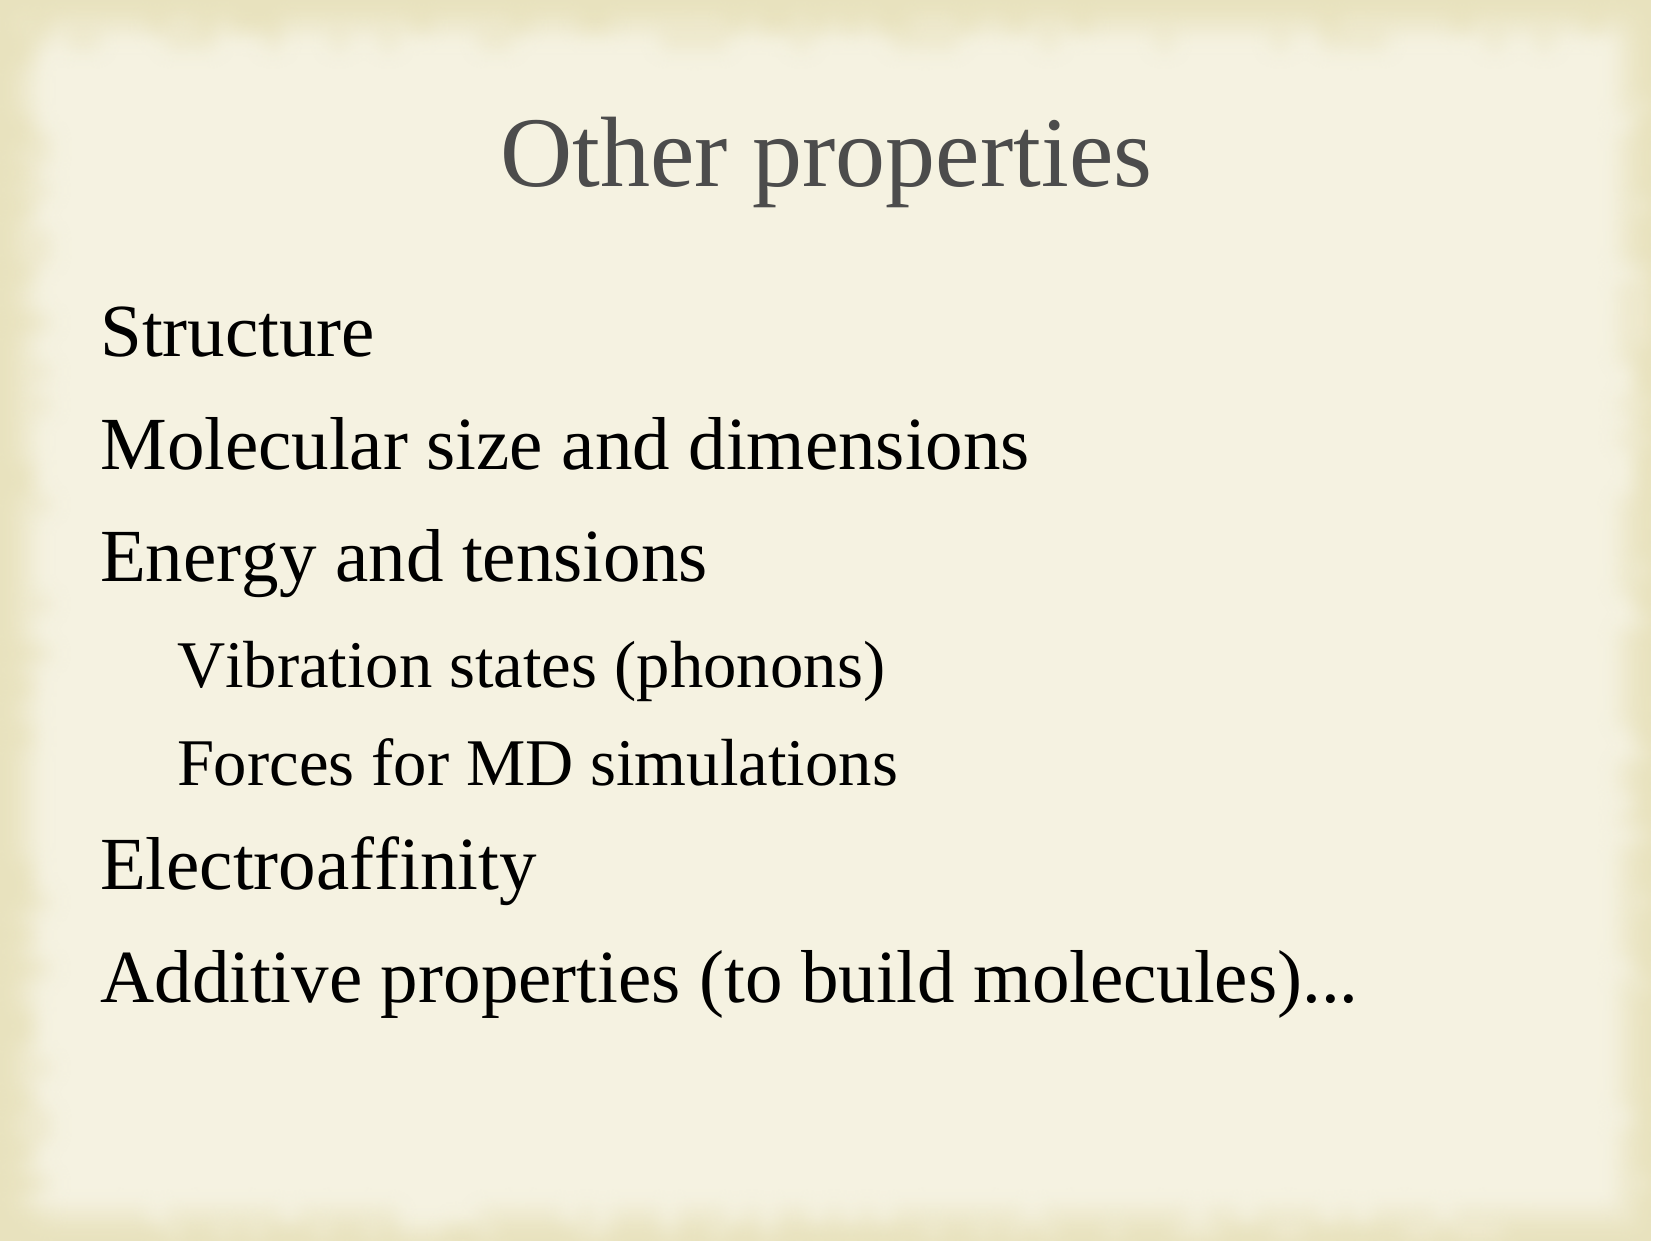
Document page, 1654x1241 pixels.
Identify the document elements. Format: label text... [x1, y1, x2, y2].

picture [0, 0, 1651, 1241]
list Structure Molecular size and dimensions Energy and tensions Vibration states (phonons) Forces for MD simulations Electroaffinity Additive properties (to build molecules)... [82, 290, 1571, 1094]
title Other properties [82, 56, 1571, 250]
